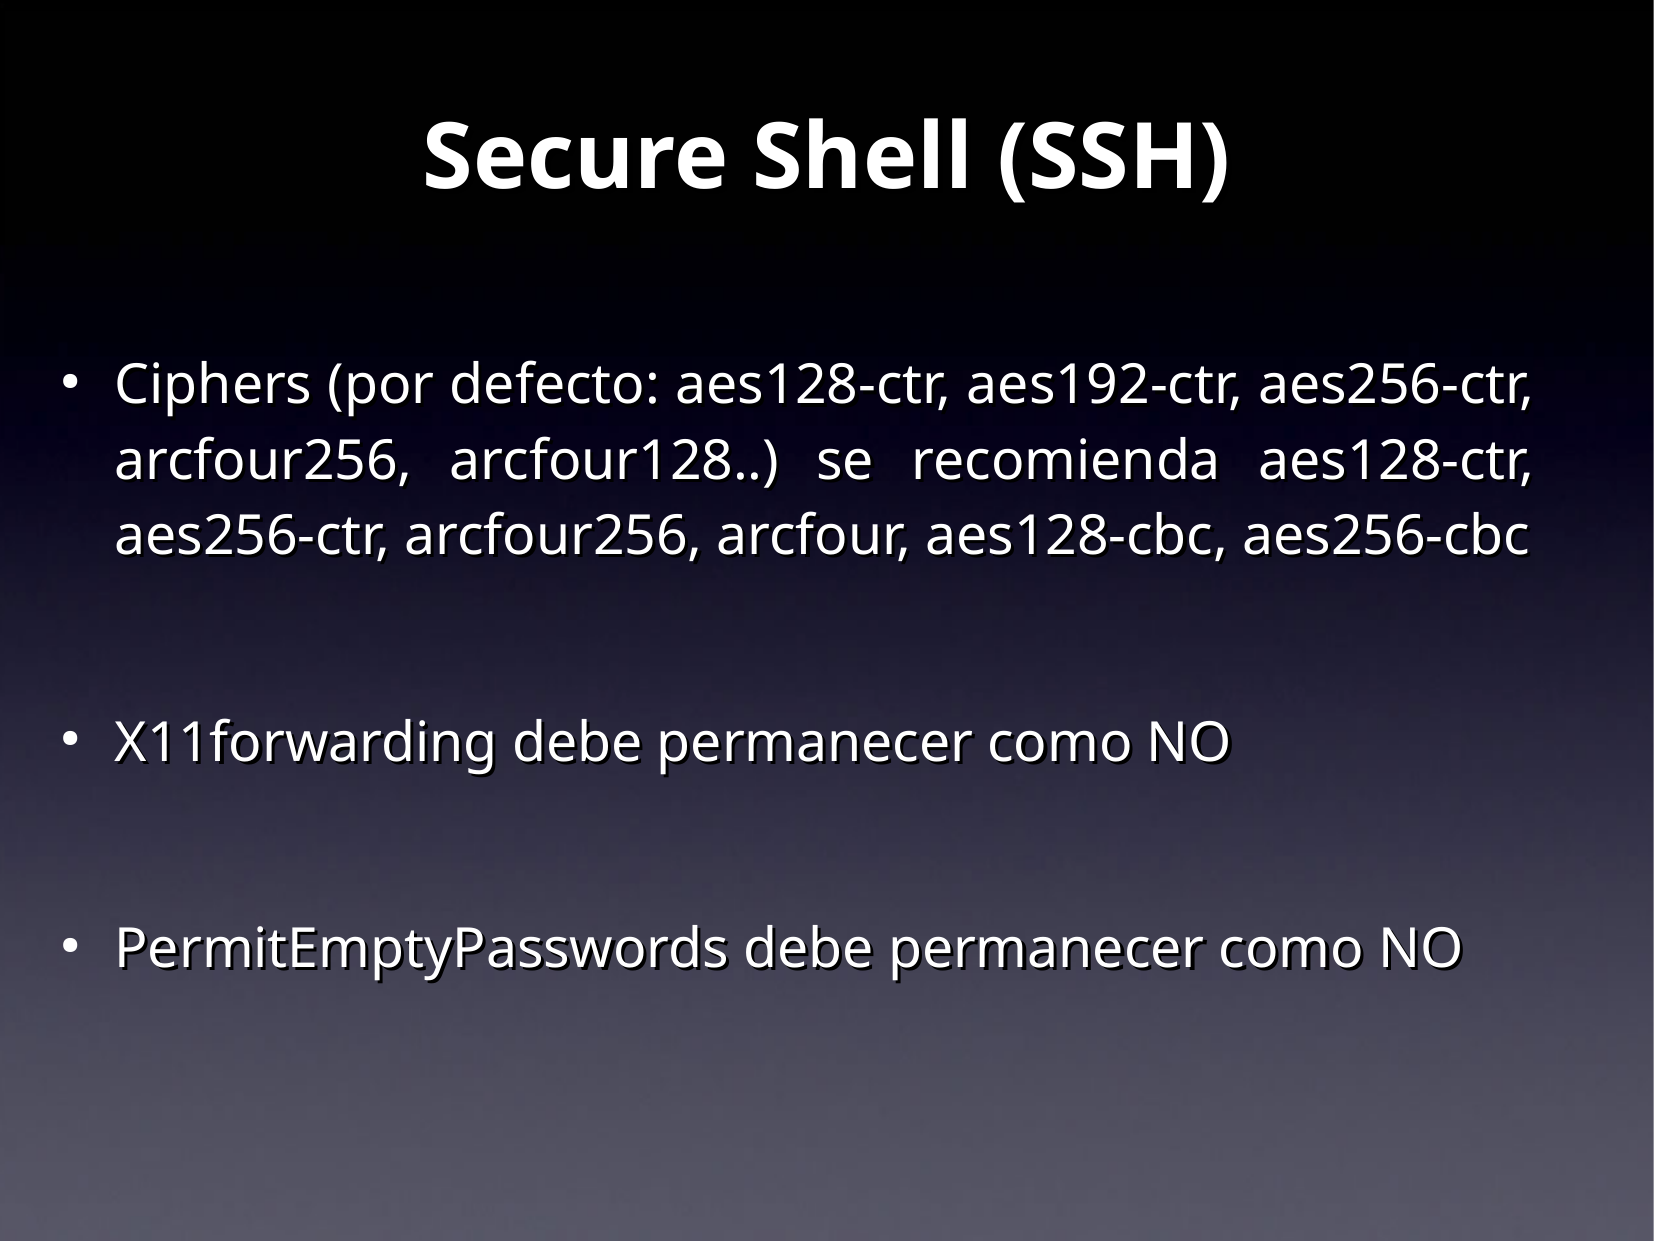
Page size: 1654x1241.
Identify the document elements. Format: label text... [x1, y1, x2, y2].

list Ciphers (por defecto: aes128-ctr, aes192-ctr, aes256-ctr, arcfour256, arcfour128..) se recomienda aes128-ctr, aes256-ctr, arcfour256, arcfour, aes128-cbc, aes256-cbc X11forwarding debe permanecer como NO PermitEmptyPasswords debe permanecer como NO [47, 345, 1536, 1065]
picture [0, 0, 1654, 1241]
title Secure Shell (SSH) [82, 49, 1571, 257]
